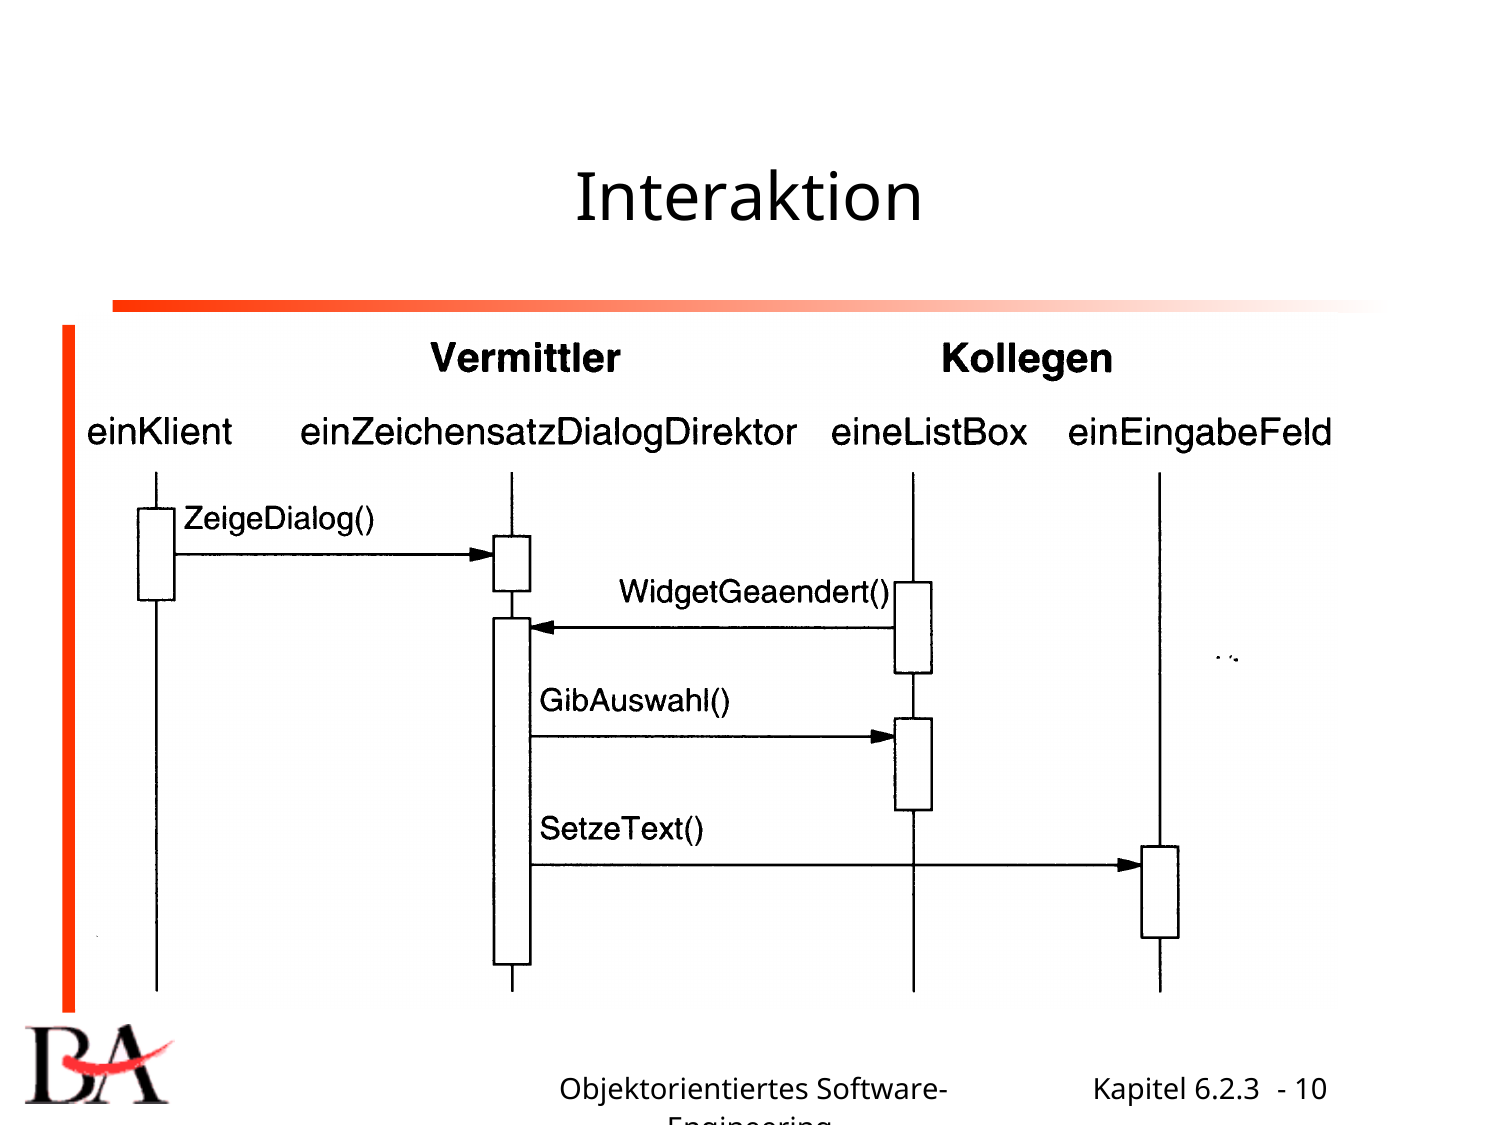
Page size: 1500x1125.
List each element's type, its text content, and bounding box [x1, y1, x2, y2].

title Interaktion [112, 99, 1388, 288]
chart [75, 312, 1338, 1009]
picture [24, 1024, 175, 1104]
